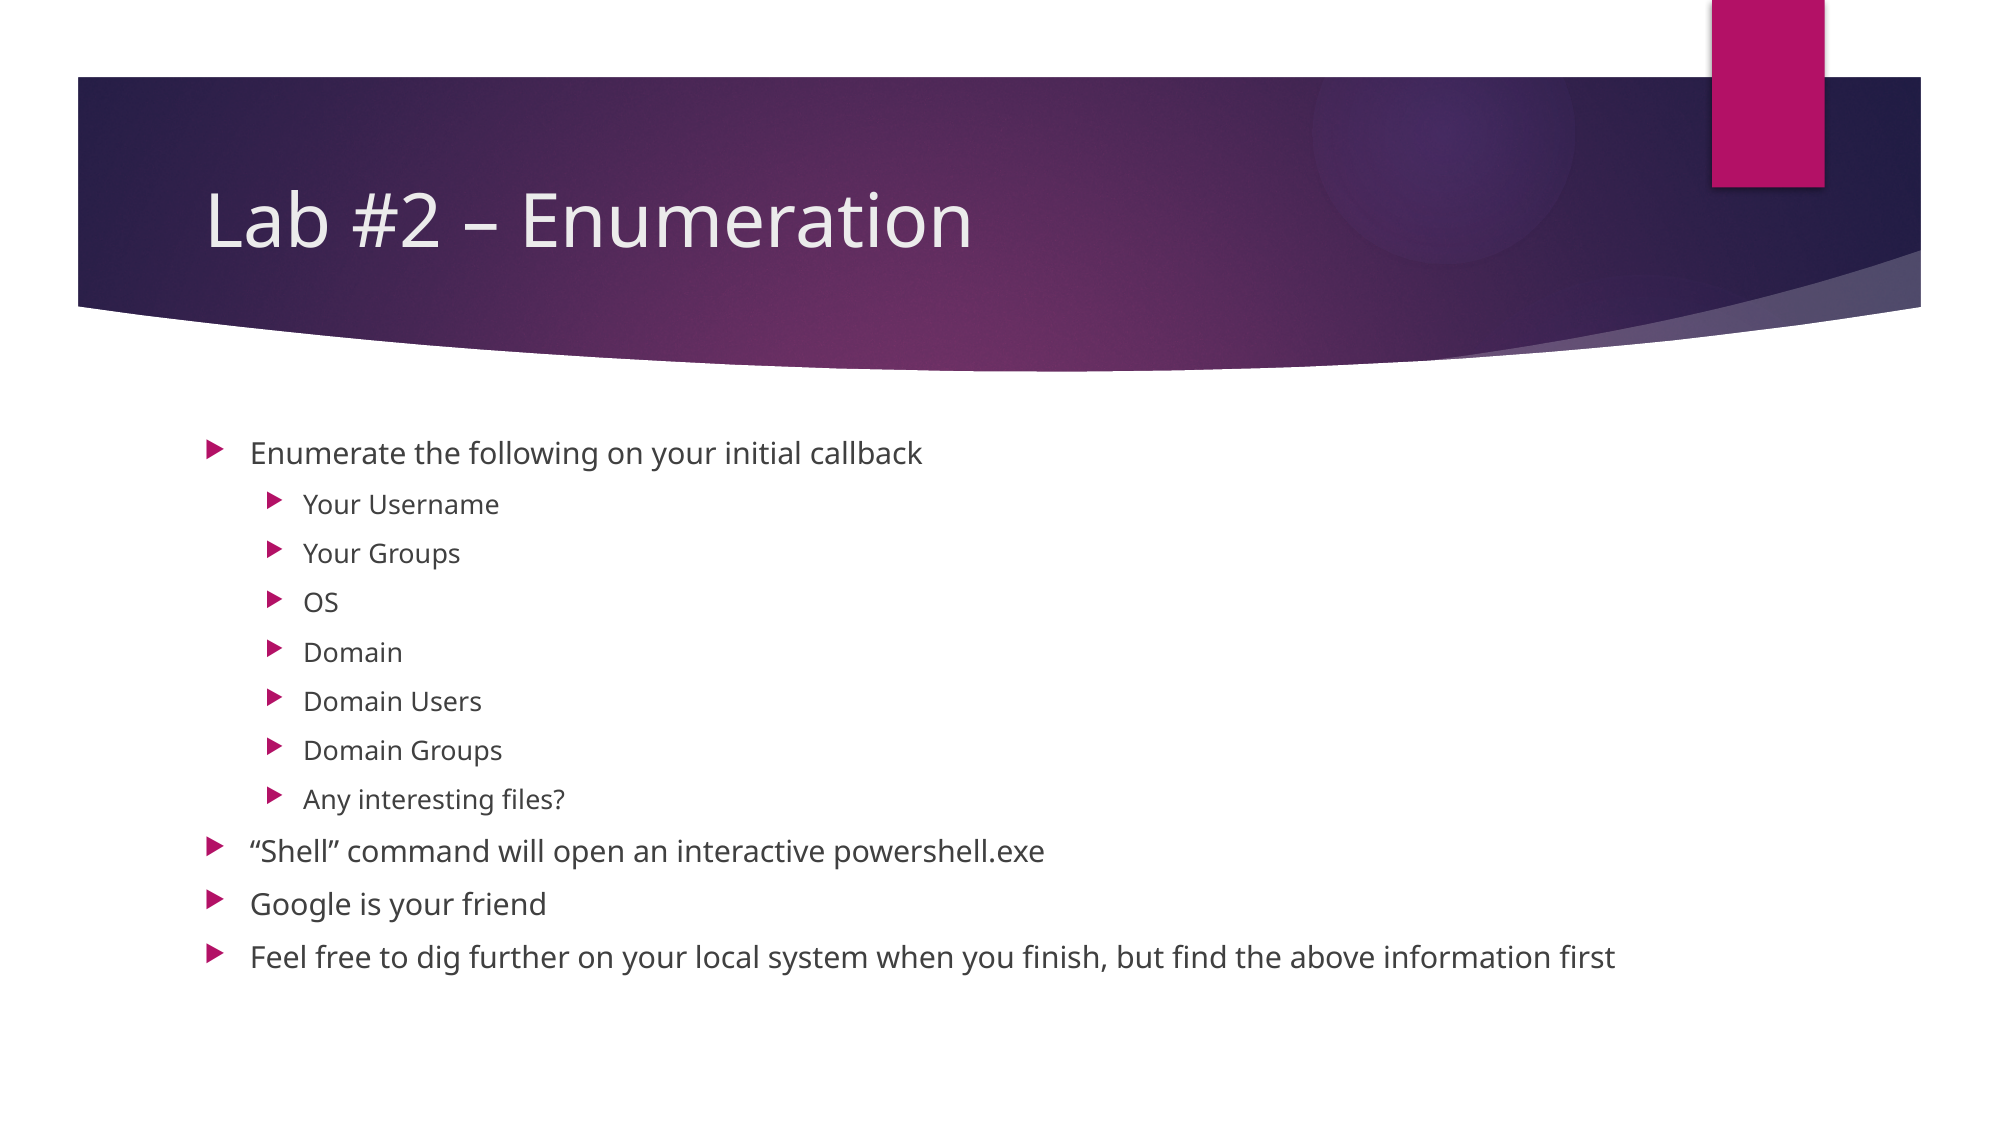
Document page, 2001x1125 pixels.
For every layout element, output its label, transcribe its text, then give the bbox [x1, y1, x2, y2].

picture [79, 78, 1920, 371]
title Lab #2 – Enumeration [189, 159, 1627, 276]
title Now what? [1467, 300, 1788, 358]
list Enumerate the following on your initial callback Your Username Your Groups OS Domain Domain Users Domain Groups Any interesting files? “Shell” command will open an interactive powershell.exe Google is your friend Feel free to dig further on your local system when you finish, but find the above information first [189, 427, 1638, 988]
